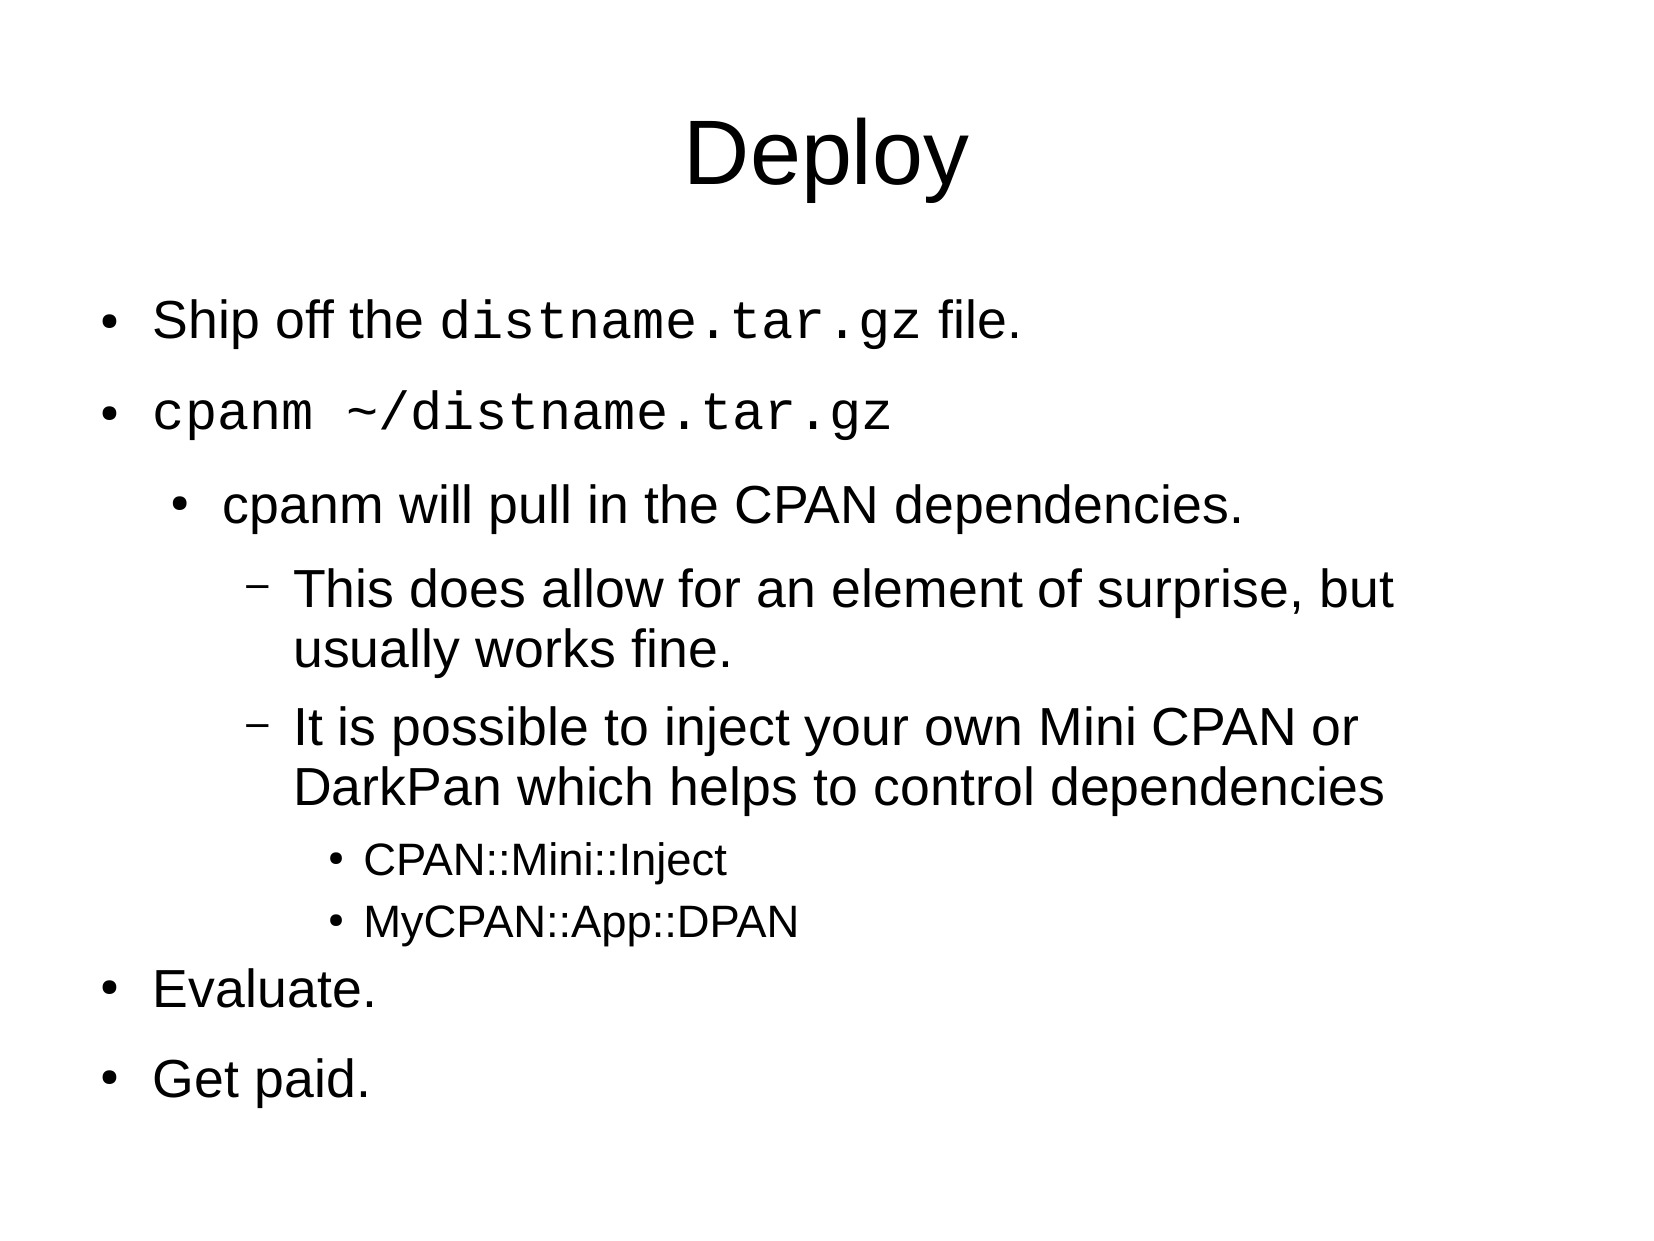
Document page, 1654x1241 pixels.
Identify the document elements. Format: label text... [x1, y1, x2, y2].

title Deploy [82, 49, 1571, 257]
list Ship off the distname.tar.gz file. cpanm ~/distname.tar.gz cpanm will pull in the CPAN dependencies. This does allow for an element of surprise, but usually works fine. It is possible to inject your own Mini CPAN or DarkPan which helps to control dependencies CPAN::Mini::Inject MyCPAN::App::DPAN Evaluate. Get paid. [82, 290, 1571, 1109]
